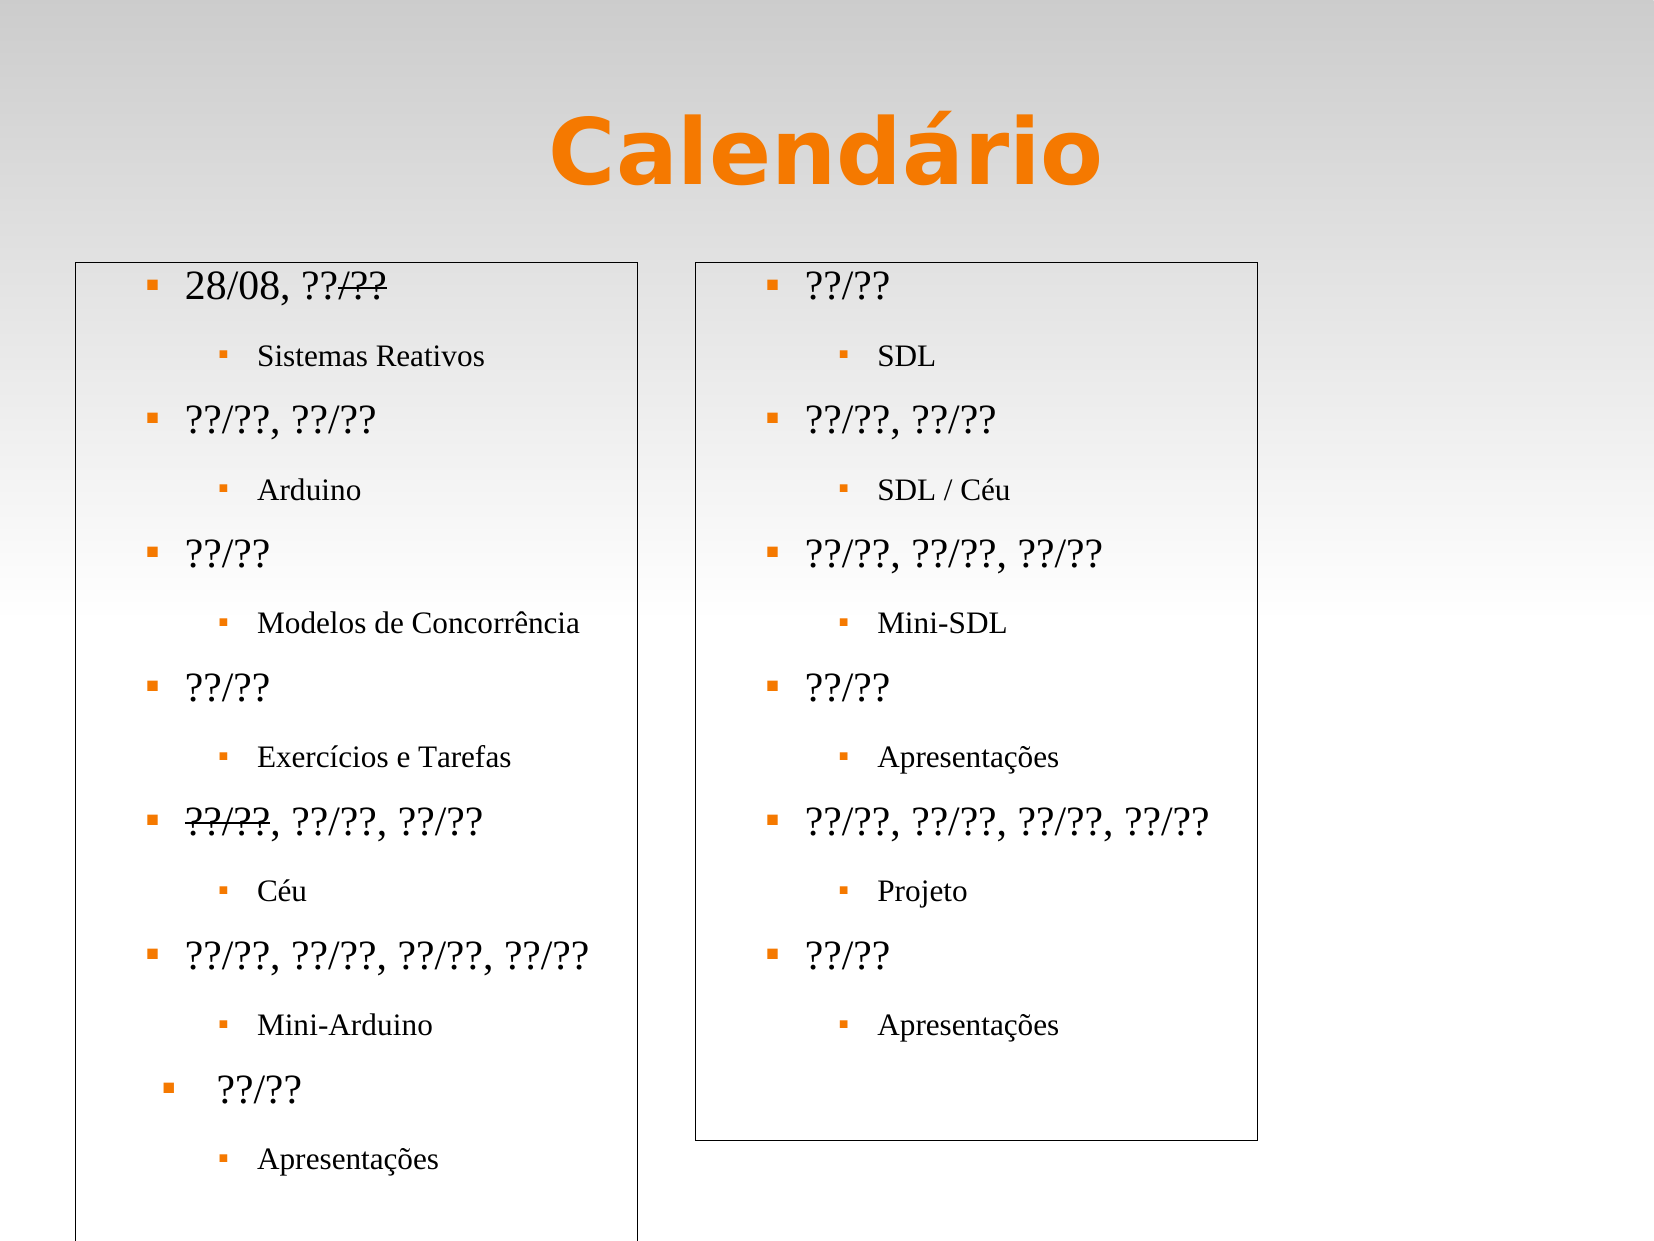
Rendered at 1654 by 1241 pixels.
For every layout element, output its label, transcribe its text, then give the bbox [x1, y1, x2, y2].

title Calendário [82, 49, 1571, 257]
list 28/08, ??/?? Sistemas Reativos ??/??, ??/?? Arduino ??/?? Modelos de Concorrência ??/?? Exercícios e Tarefas ??/??, ??/??, ??/?? Céu ??/??, ??/??, ??/??, ??/?? Mini-Arduino ??/?? Apresentações [75, 262, 638, 1241]
list ??/?? SDL ??/??, ??/?? SDL / Céu ??/??, ??/??, ??/?? Mini-SDL ??/?? Apresentações ??/??, ??/??, ??/??, ??/?? Projeto ??/?? Apresentações [695, 262, 1258, 1141]
